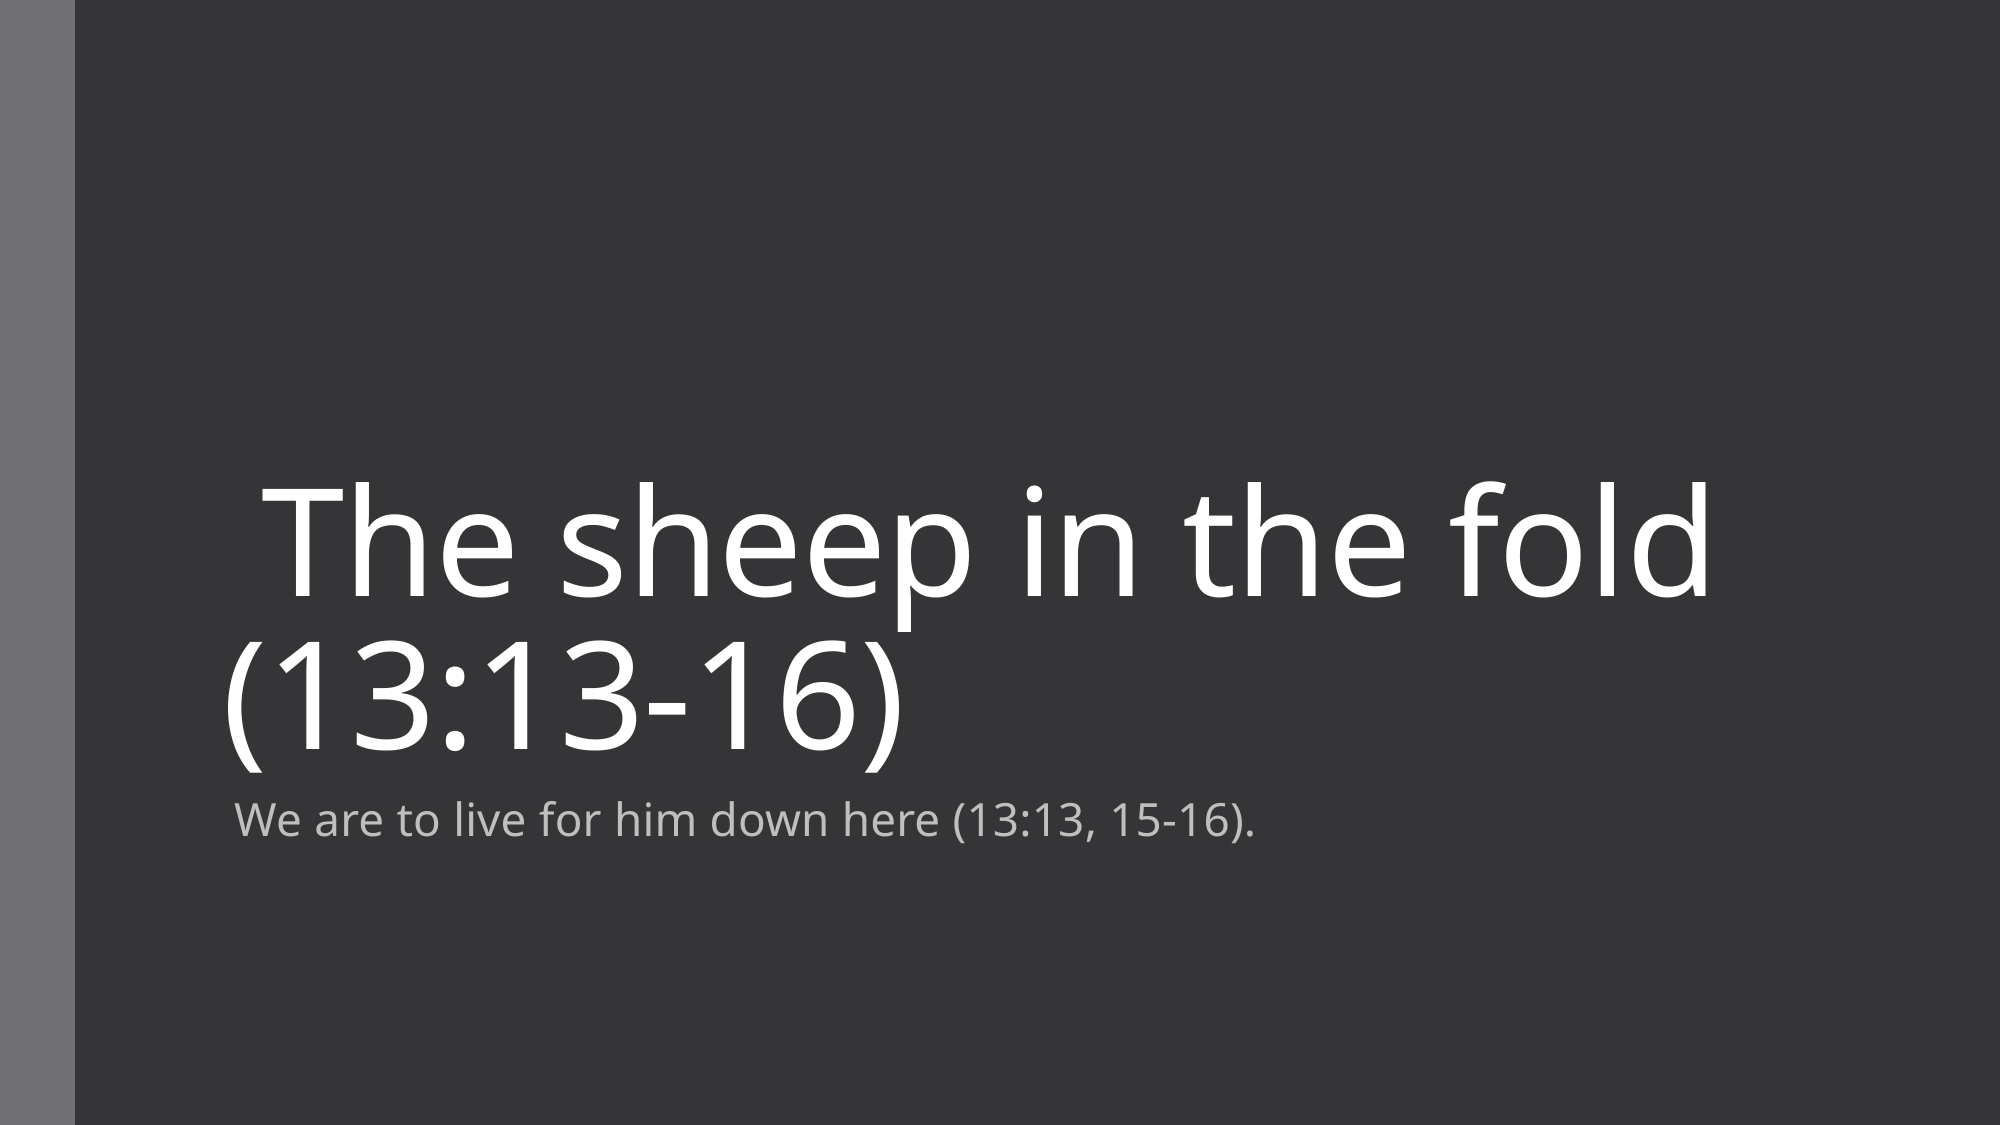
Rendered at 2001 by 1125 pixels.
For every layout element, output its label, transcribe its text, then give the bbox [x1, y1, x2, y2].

title The sheep in the fold (13:13-16) [206, 124, 1752, 787]
subtitle We are to live for him down here (13:13, 15-16). [206, 787, 1752, 1066]
